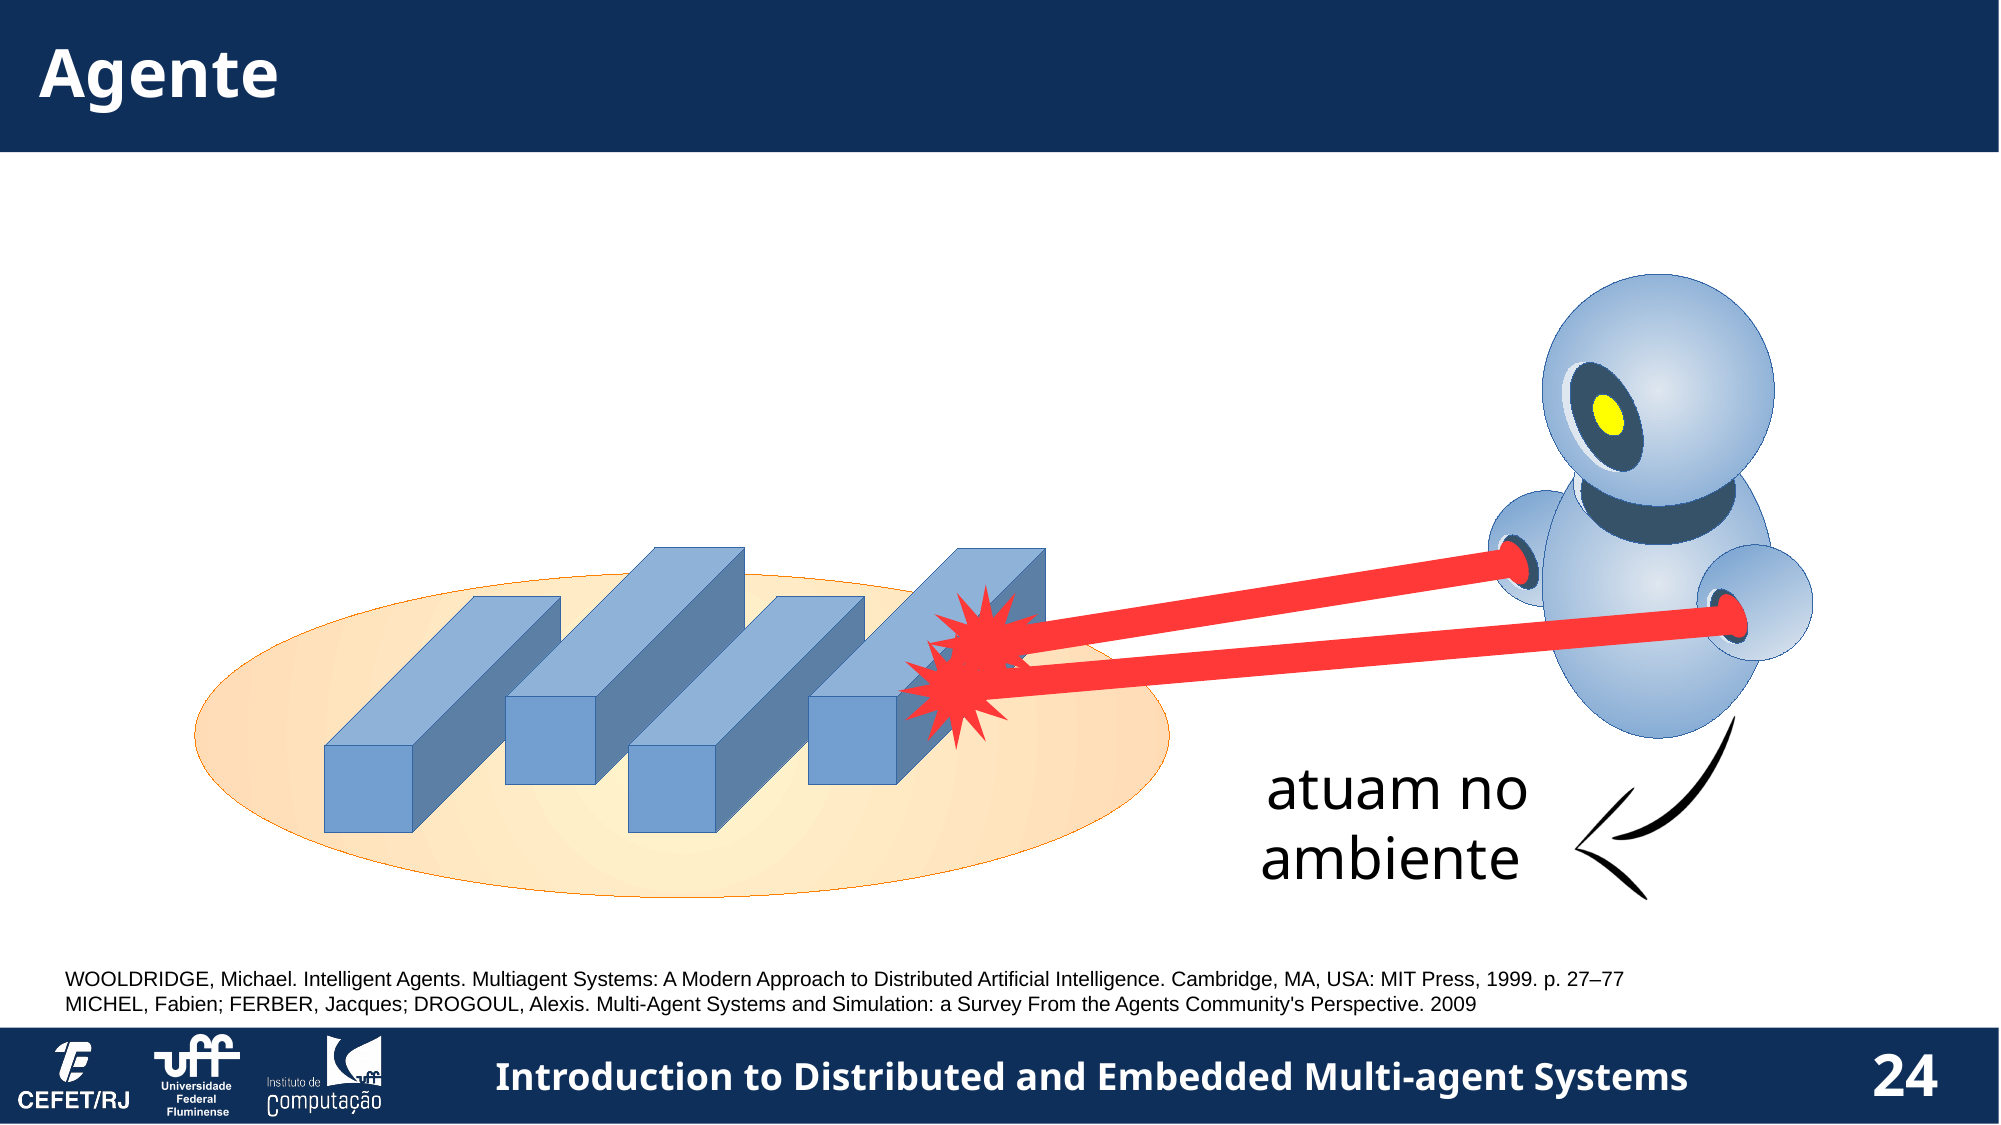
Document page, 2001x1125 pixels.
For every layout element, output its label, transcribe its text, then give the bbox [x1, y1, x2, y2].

picture [1576, 714, 1792, 918]
text_box [194, 274, 1813, 898]
text_box Agente [25, 23, 1999, 119]
picture [265, 1033, 383, 1117]
text_box atuam no ambiente [1220, 743, 1576, 899]
picture [153, 1033, 241, 1121]
picture [18, 1021, 129, 1125]
text_box WOOLDRIDGE, Michael. Intelligent Agents. Multiagent Systems: A Modern Approach to Distributed Artificial Intelligence. Cambridge, MA, USA: MIT Press, 1999. p. 27–77 MICHEL, Fabien; FERBER, Jacques; DROGOUL, Alexis. Multi-Agent Systems and Simulation: a Survey From the Agents Community's Perspective. 2009 [50, 958, 1969, 1024]
